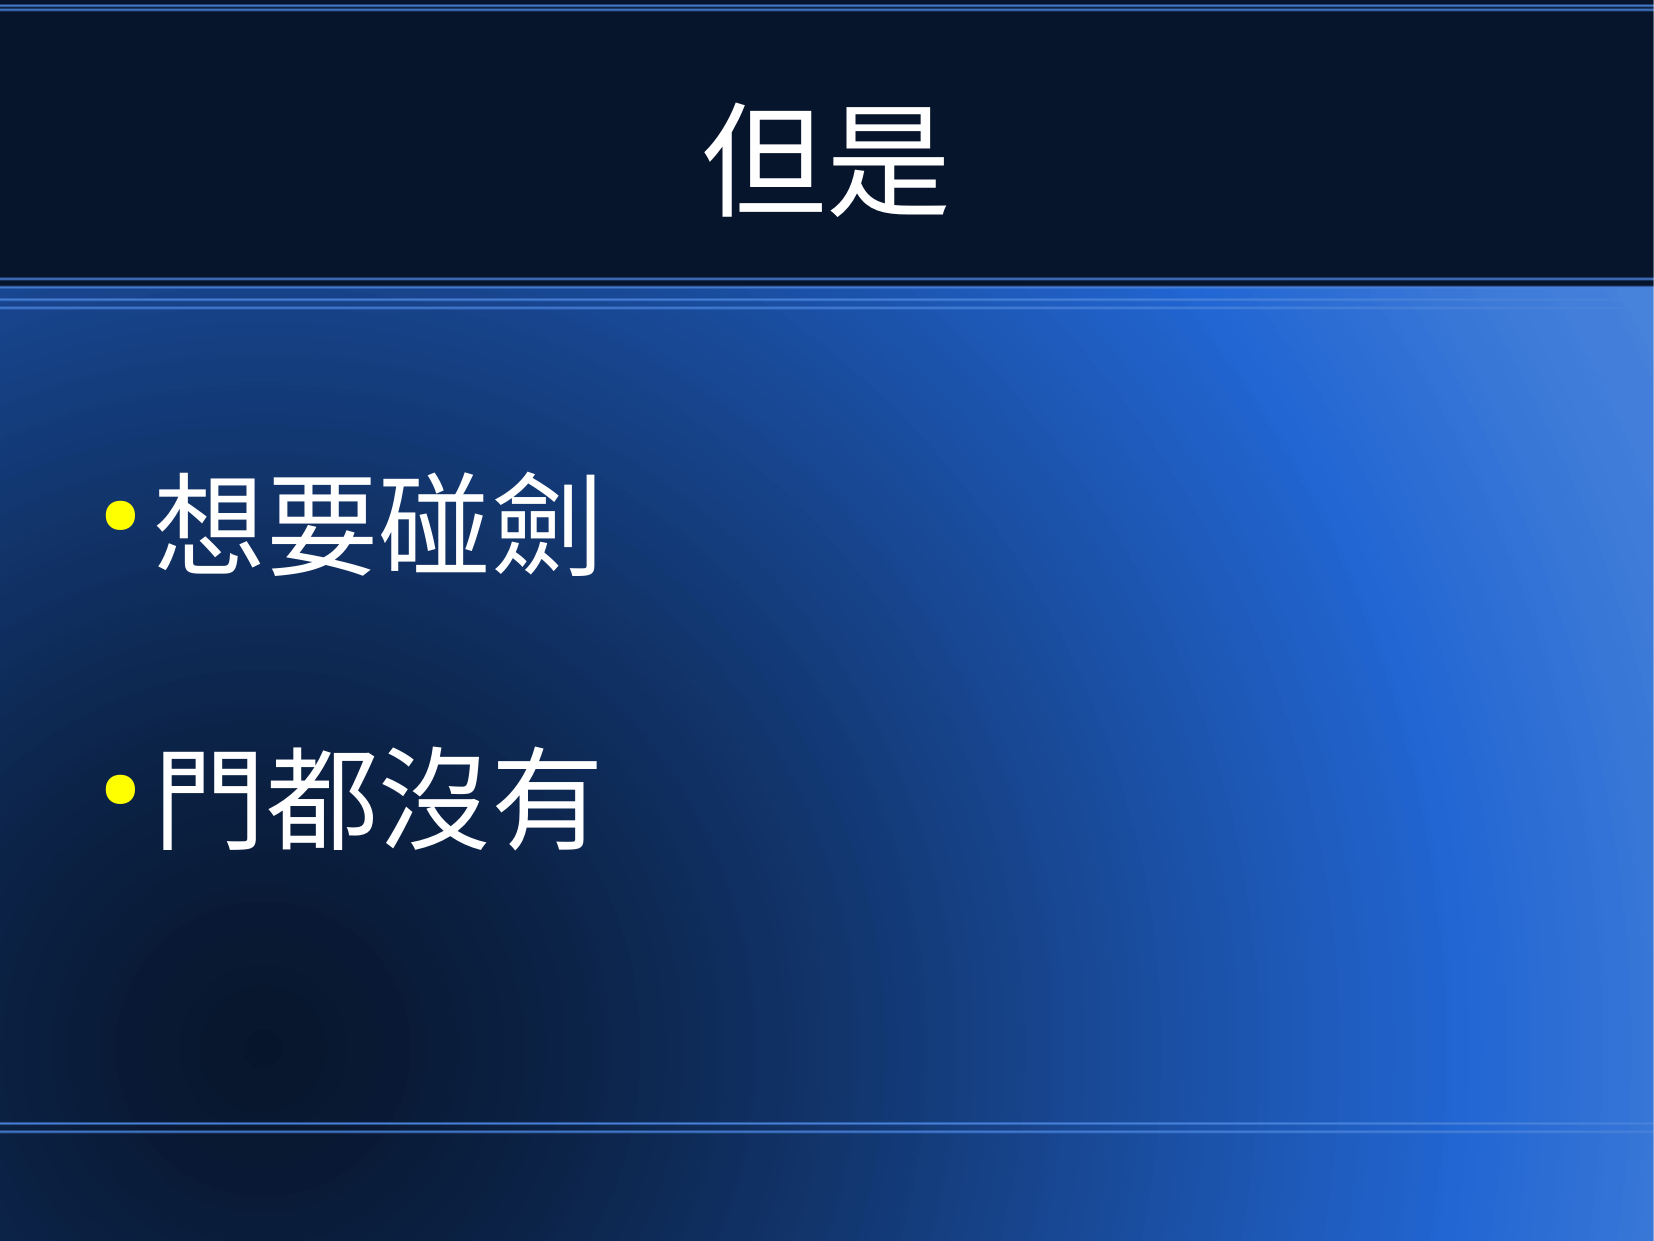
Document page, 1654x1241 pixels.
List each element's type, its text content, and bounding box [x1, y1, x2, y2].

title 但是 [82, 49, 1571, 257]
picture [0, 0, 1654, 1241]
list 想要碰劍 門都沒有 [82, 355, 1571, 1241]
